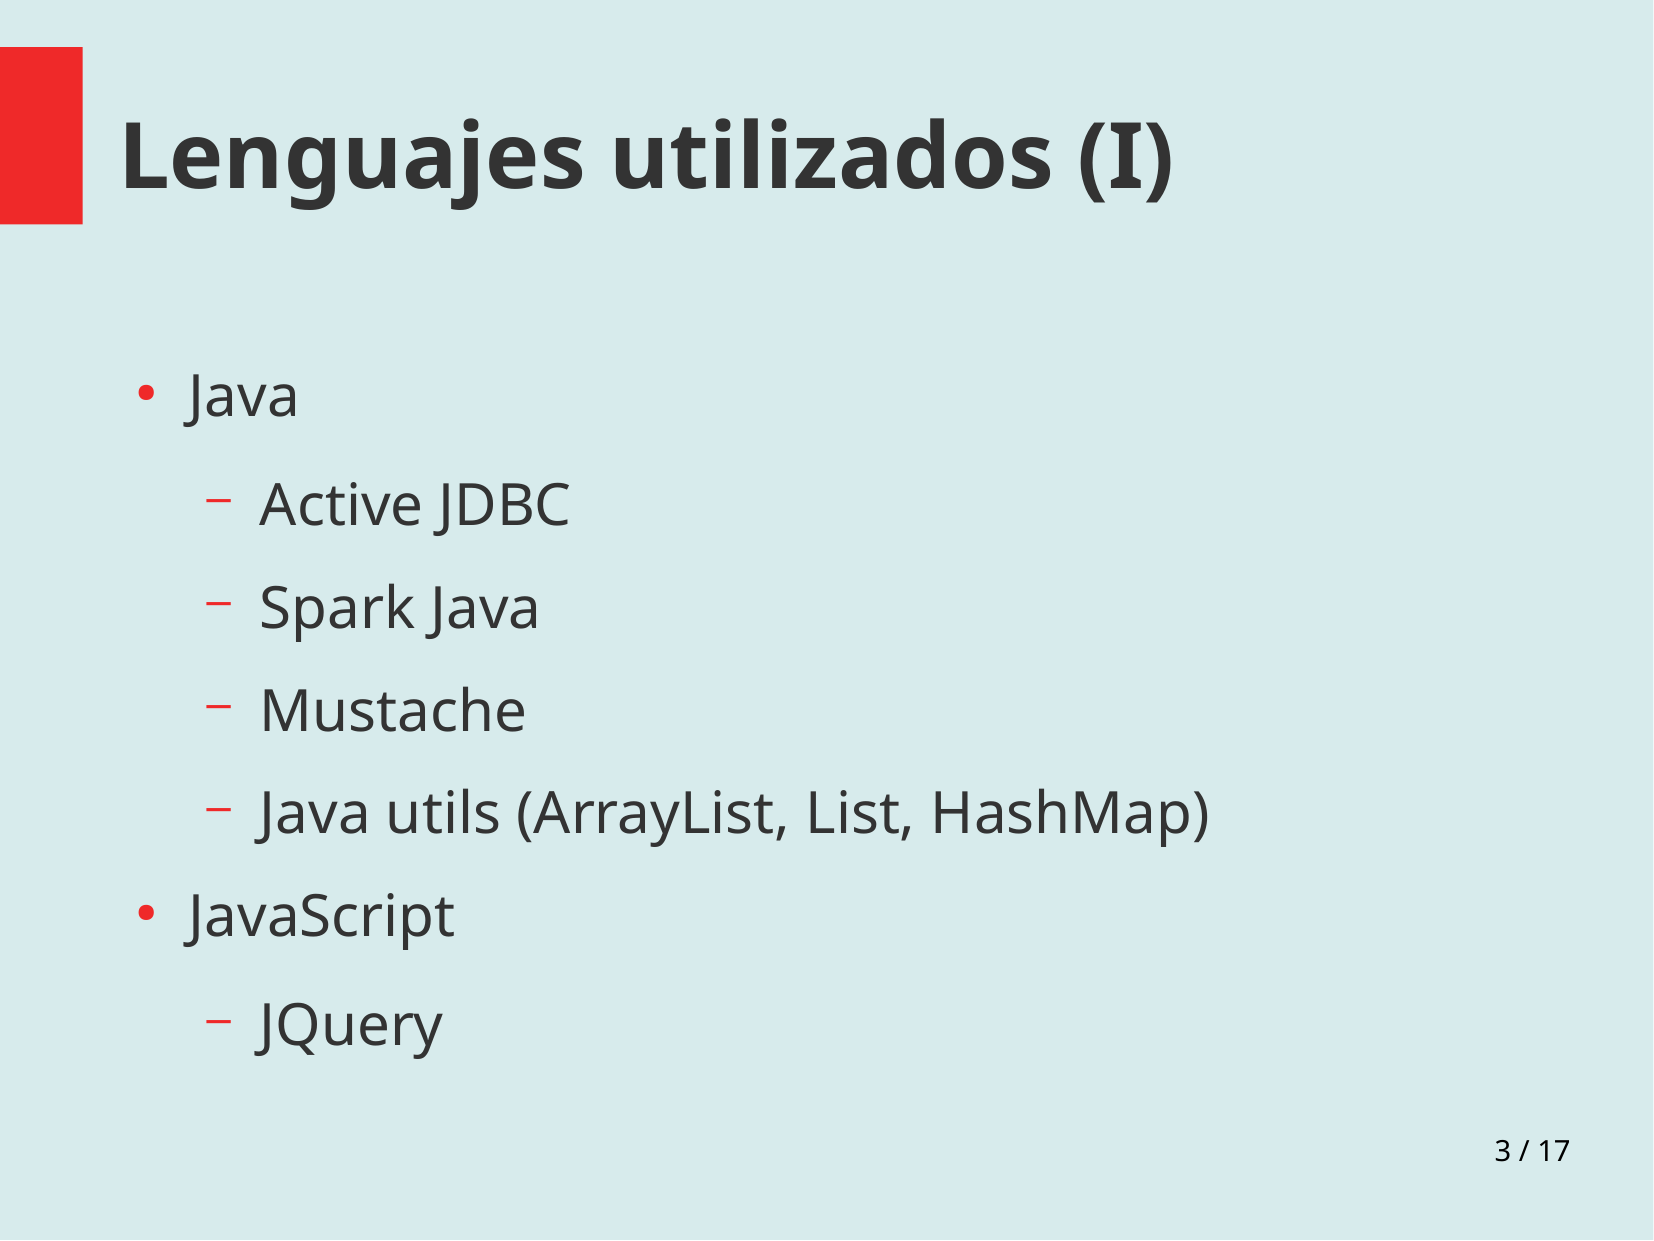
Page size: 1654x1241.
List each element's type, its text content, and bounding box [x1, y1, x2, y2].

list Java Active JDBC Spark Java Mustache Java utils (ArrayList, List, HashMap) JavaScript JQuery [118, 354, 1536, 1074]
title Lenguajes utilizados (I) [118, 49, 1571, 257]
